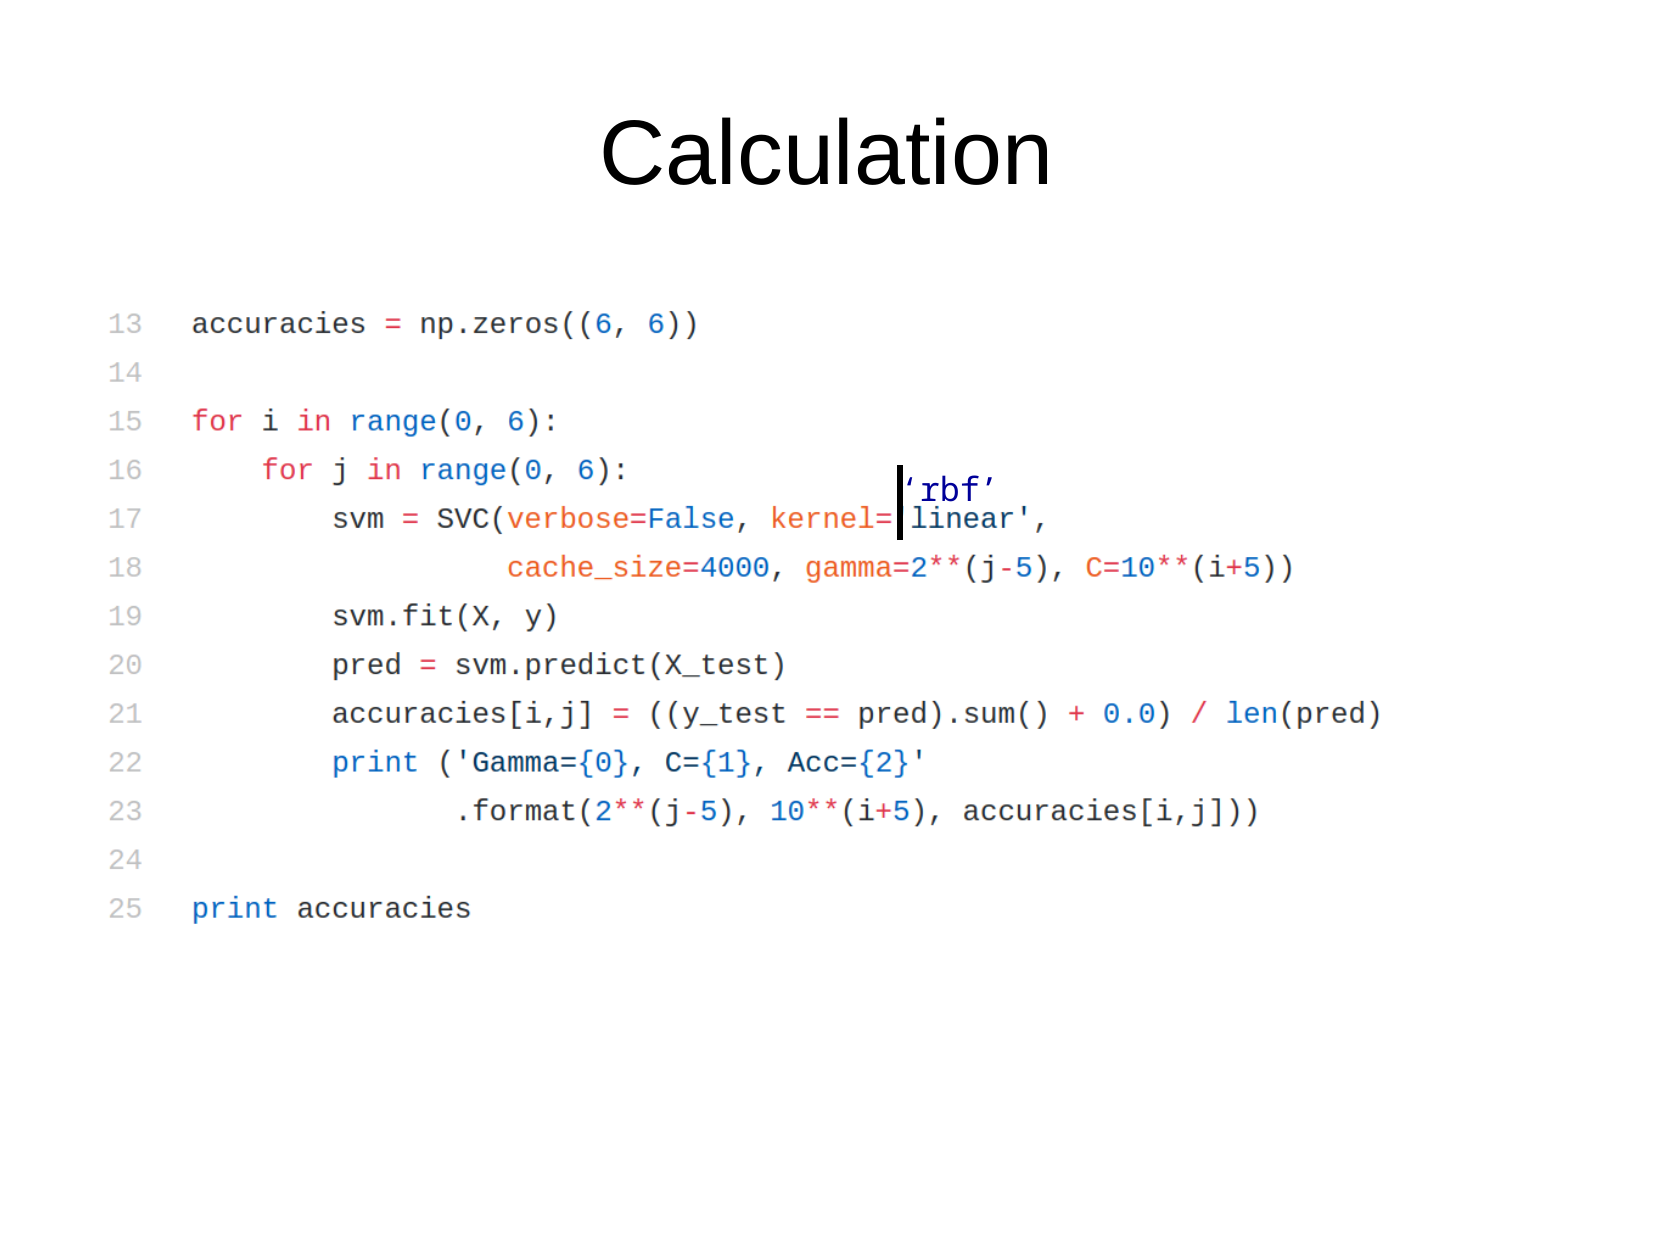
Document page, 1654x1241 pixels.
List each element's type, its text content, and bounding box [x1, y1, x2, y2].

title Calculation [82, 49, 1571, 257]
picture [82, 299, 1573, 931]
text_box ‘rbf’ [885, 458, 1036, 507]
